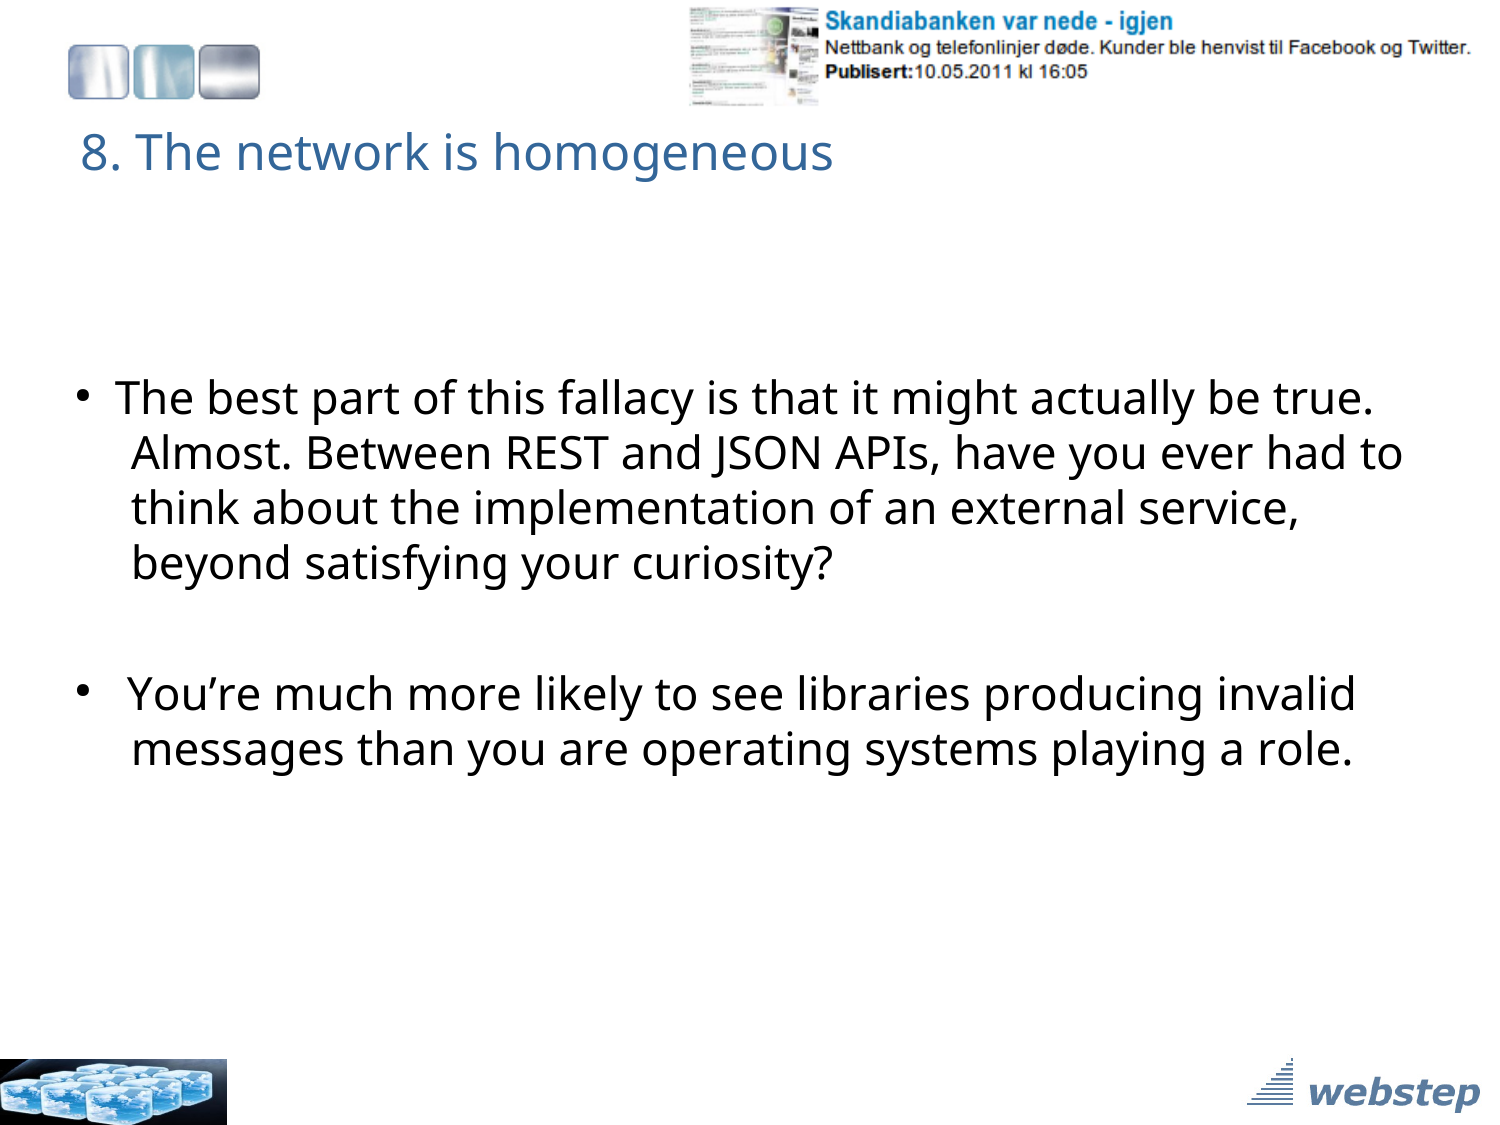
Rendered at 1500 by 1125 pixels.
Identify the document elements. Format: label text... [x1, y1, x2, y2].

subtitle The best part of this fallacy is that it might actually be true. Almost. Between REST and JSON APIs, have you ever had to think about the implementation of an external service, beyond satisfying your curiosity? You’re much more likely to see libraries producing invalid messages than you are operating systems playing a role. [74, 200, 1423, 943]
picture [1234, 1047, 1495, 1118]
title 8. The network is homogeneous [72, 73, 1423, 228]
picture [675, 0, 1497, 120]
picture [64, 42, 266, 104]
picture [0, 1059, 227, 1125]
